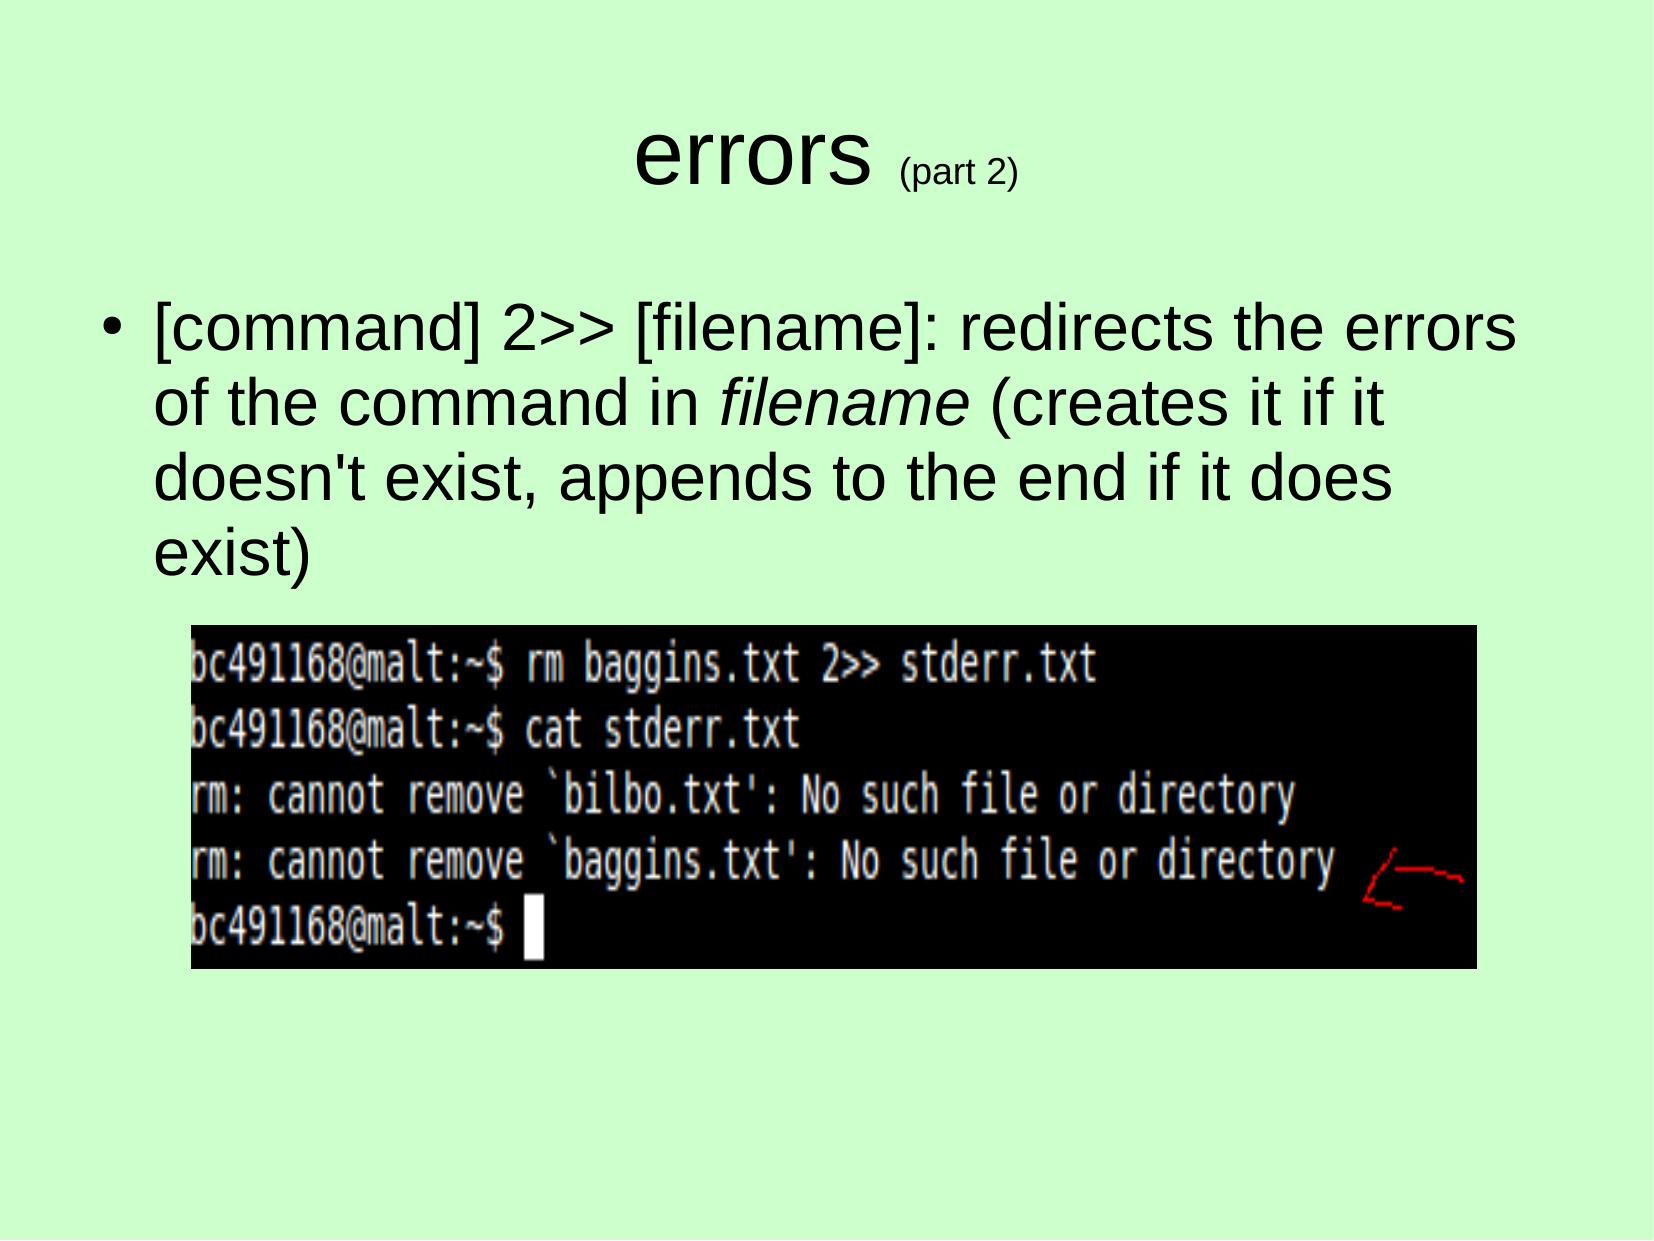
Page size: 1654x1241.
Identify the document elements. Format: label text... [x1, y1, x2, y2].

list [command] 2>> [filename]: redirects the errors of the command in filename (creates it if it doesn't exist, appends to the end if it does exist) [82, 290, 1571, 1010]
title errors (part 2) [82, 49, 1571, 257]
picture [191, 625, 1477, 969]
